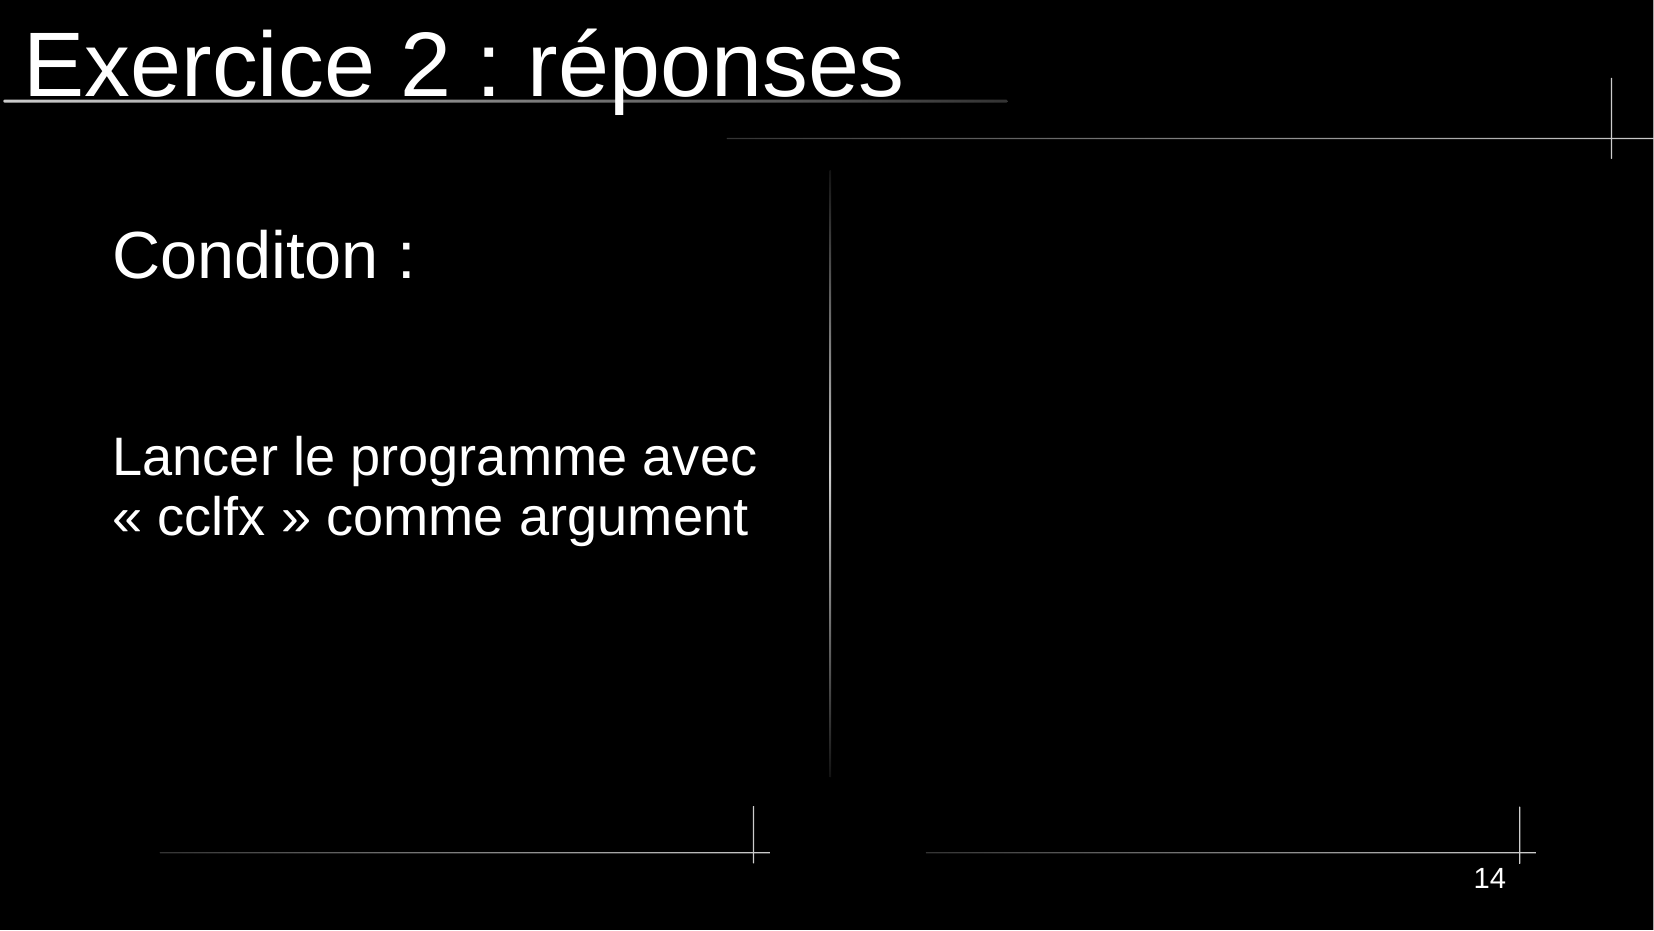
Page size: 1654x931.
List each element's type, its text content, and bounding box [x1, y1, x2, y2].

title Exercice 2 : réponses [23, 11, 1589, 119]
list Conditon : Lancer le programme avec « cclfx » comme argument [41, 217, 768, 758]
